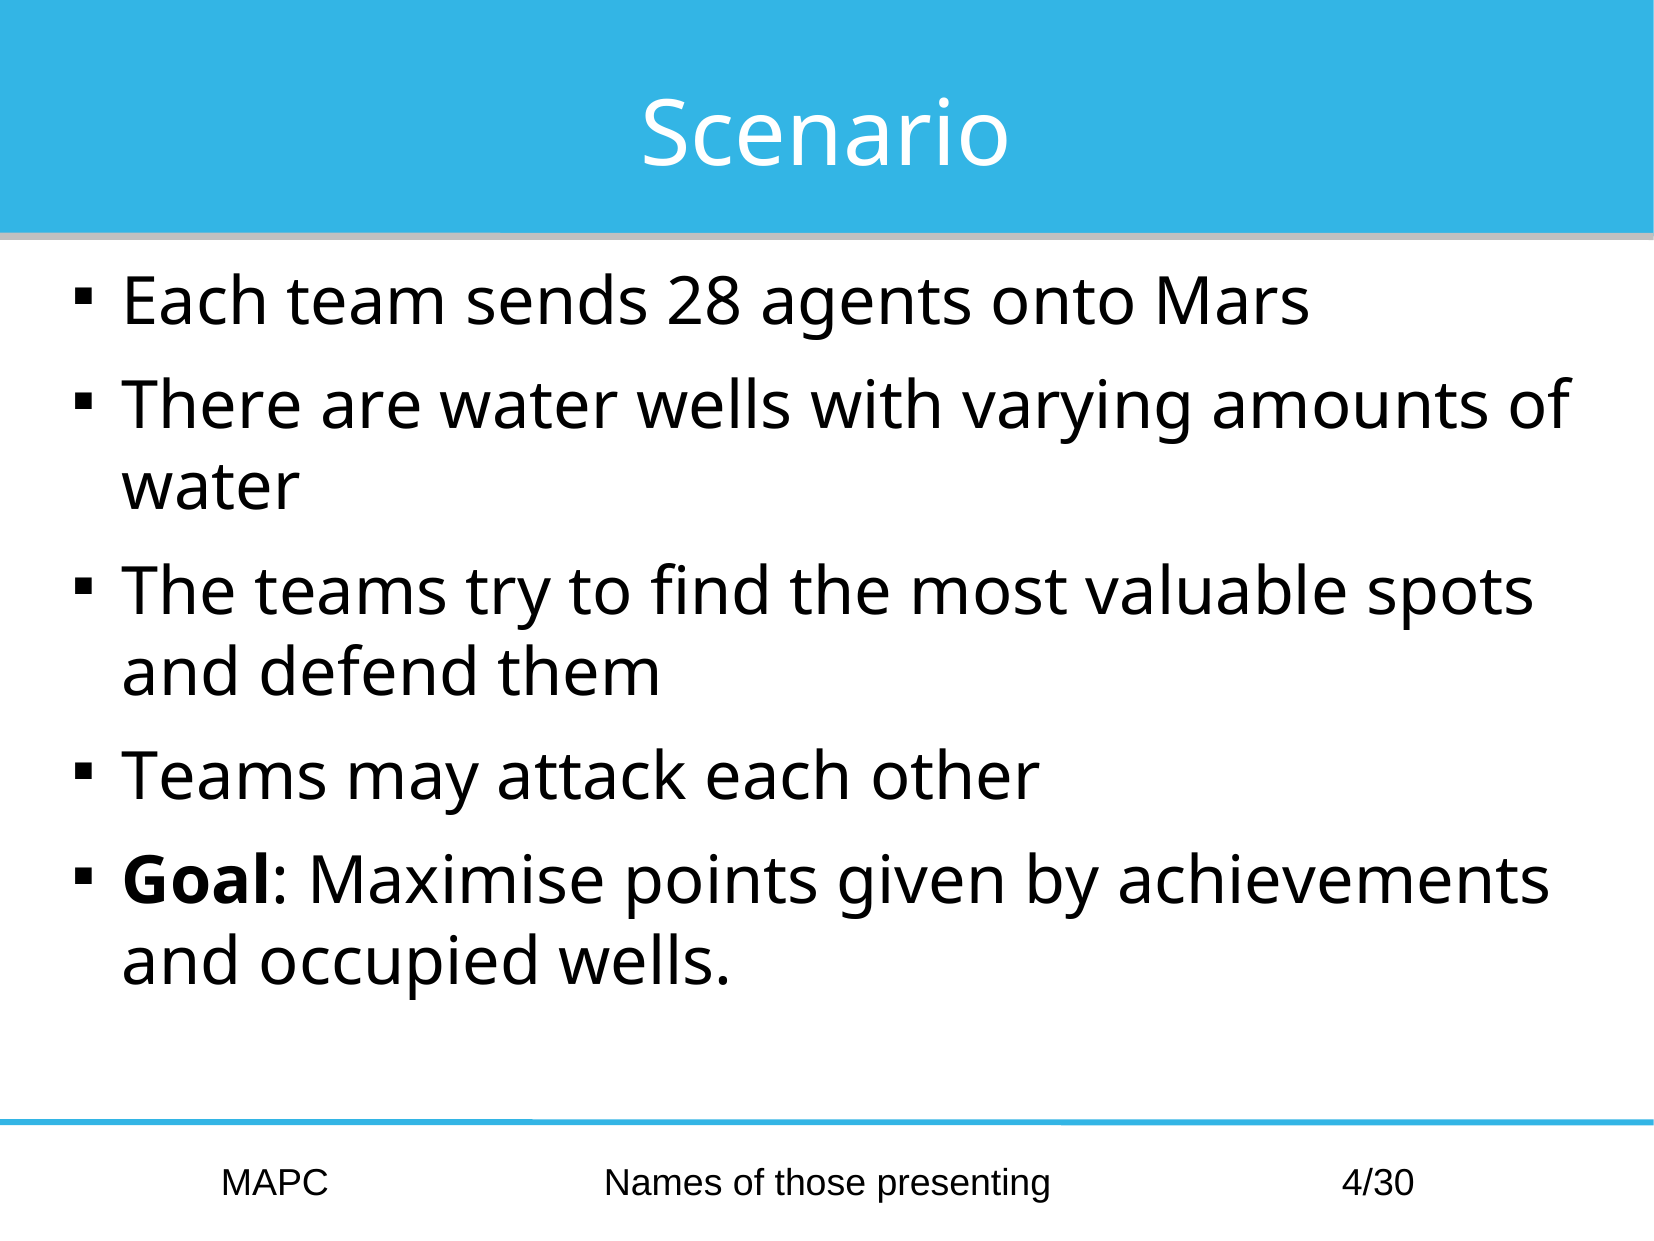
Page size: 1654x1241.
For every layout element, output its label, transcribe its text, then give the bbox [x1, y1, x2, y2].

list Each team sends 28 agents onto Mars There are water wells with varying amounts of water The teams try to find the most valuable spots and defend them Teams may attack each other Goal: Maximise points given by achievements and occupied wells. [0, 256, 1624, 1075]
title Scenario [82, 49, 1571, 207]
